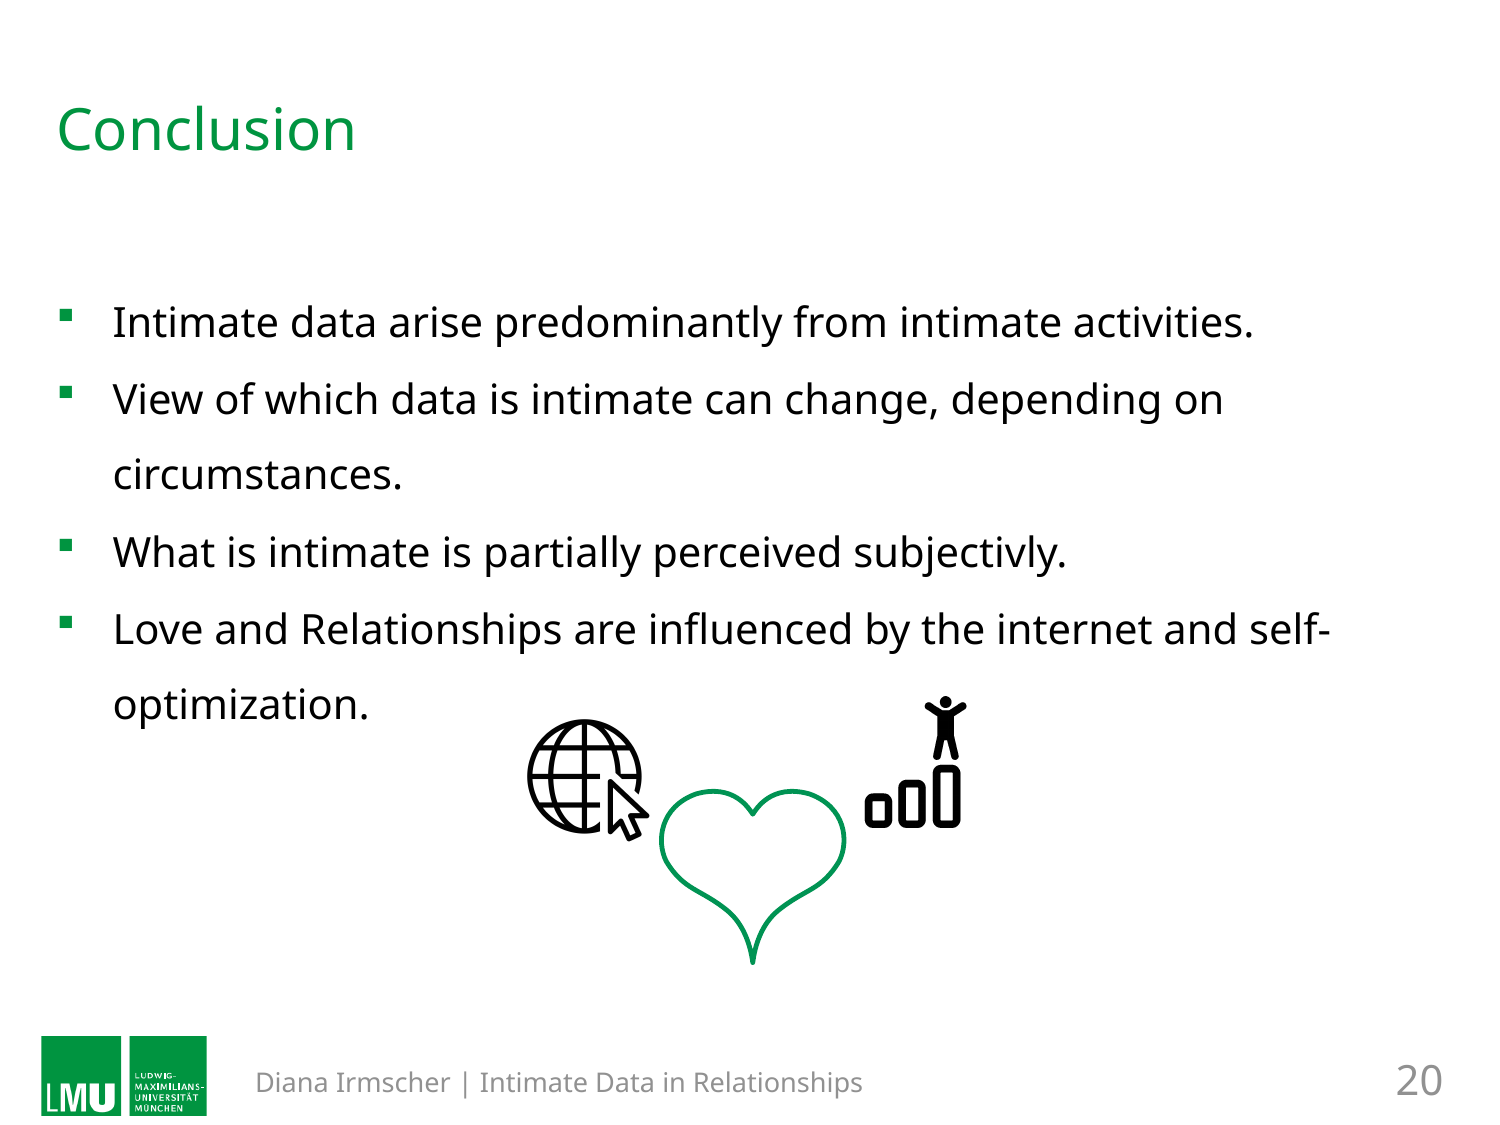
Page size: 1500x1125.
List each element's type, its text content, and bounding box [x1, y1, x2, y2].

slide_number 20 [1014, 1046, 1459, 1117]
footer Diana Irmscher | Intimate Data in Relationships [240, 1046, 963, 1117]
title Conclusion [41, 37, 1459, 217]
list Intimate data arise predominantly from intimate activities. View of which data is intimate can change, depending on circumstances. What is intimate is partially perceived subjectivly. Love and Relationships are influenced by the internet and self-optimization. [41, 263, 1459, 1007]
picture [522, 714, 653, 845]
picture [850, 696, 981, 828]
